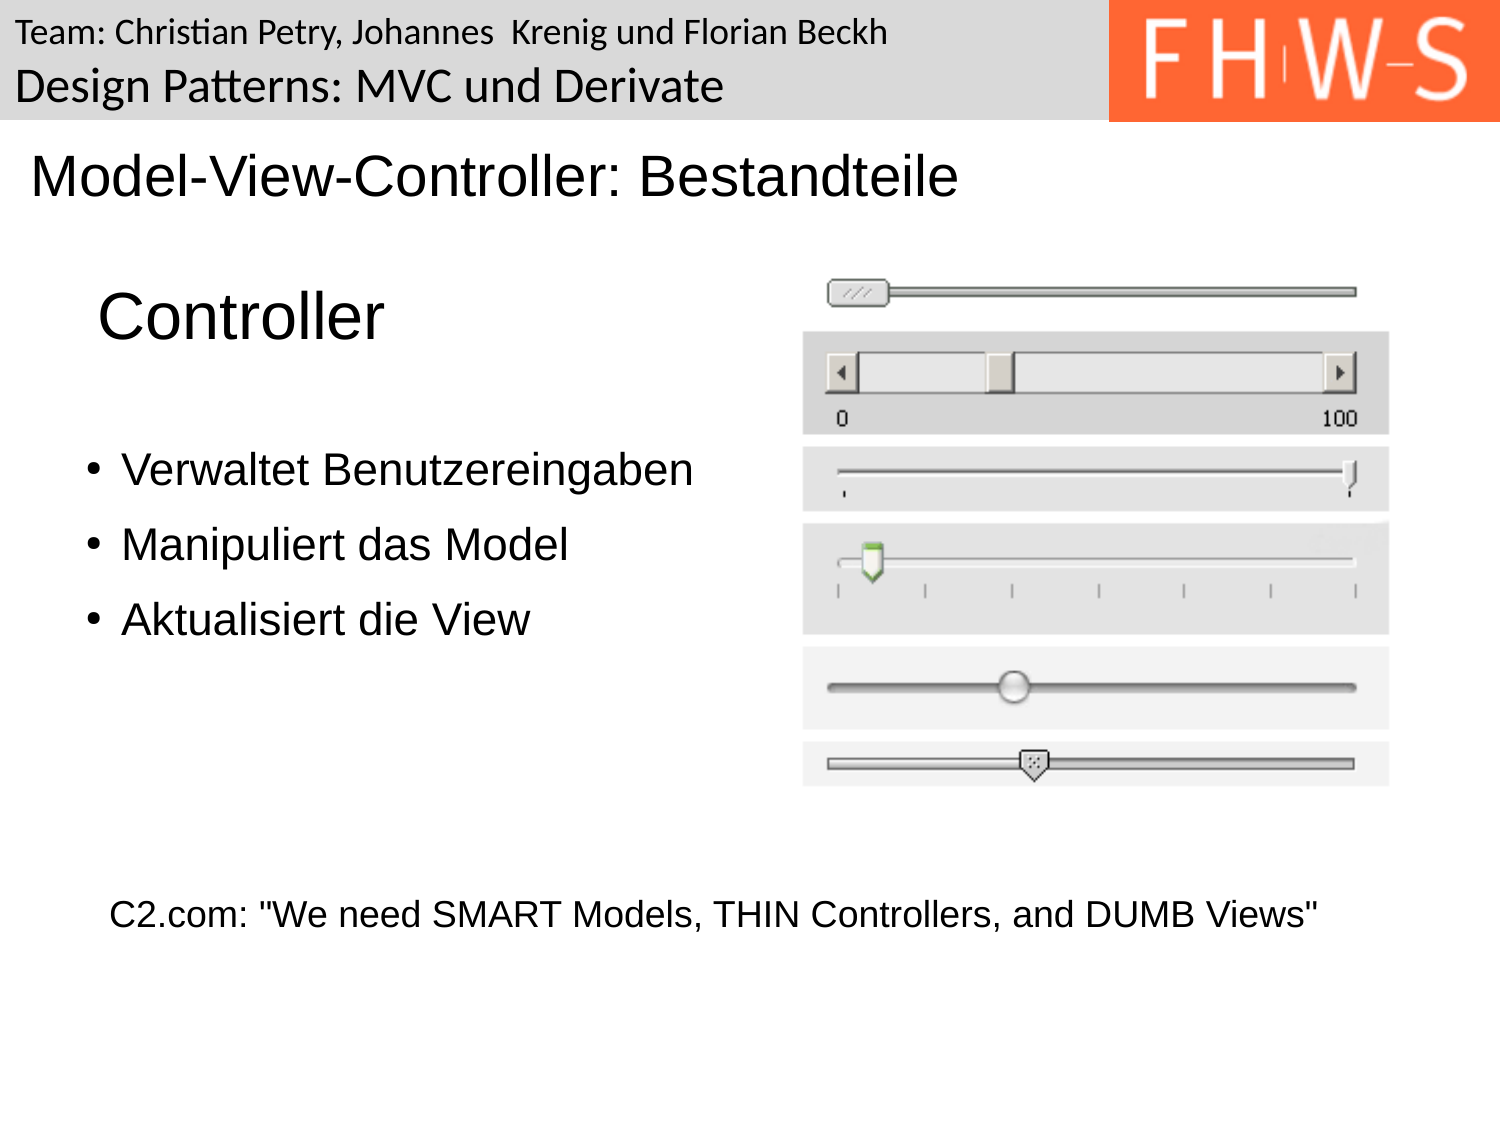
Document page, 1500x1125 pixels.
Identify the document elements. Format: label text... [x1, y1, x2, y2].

text_box Verwaltet Benutzereingaben Manipuliert das Model Aktualisiert die View [70, 437, 763, 653]
text_box C2.com: "We need SMART Models, THIN Controllers, and DUMB Views" [94, 885, 1382, 943]
picture [763, 247, 1430, 827]
text_box Model-View-Controller: Bestandteile [16, 141, 1034, 206]
text_box Controller [82, 271, 544, 362]
picture [1109, 0, 1500, 122]
